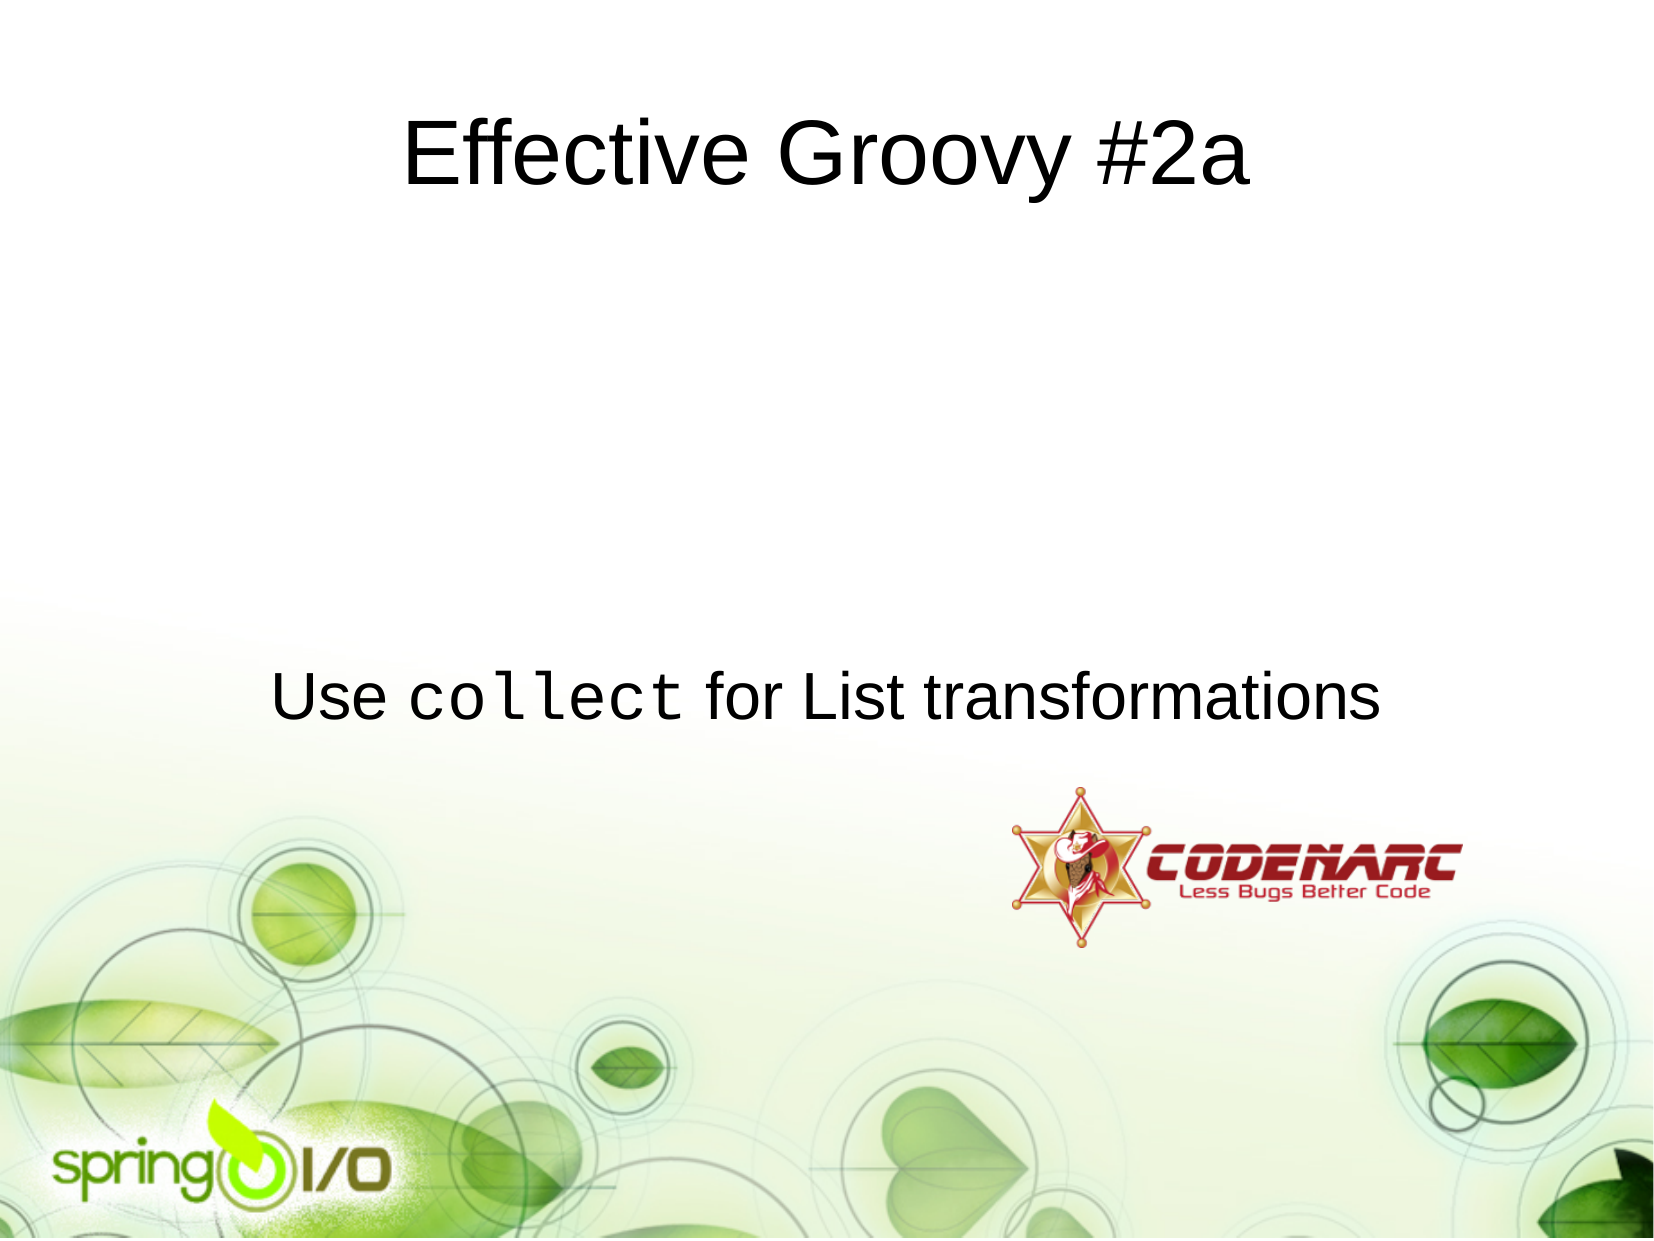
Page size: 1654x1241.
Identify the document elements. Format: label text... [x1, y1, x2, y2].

picture [0, 0, 1654, 1238]
subtitle Use collect for List transformations [82, 297, 1571, 1102]
title Effective Groovy #2a [82, 56, 1571, 250]
